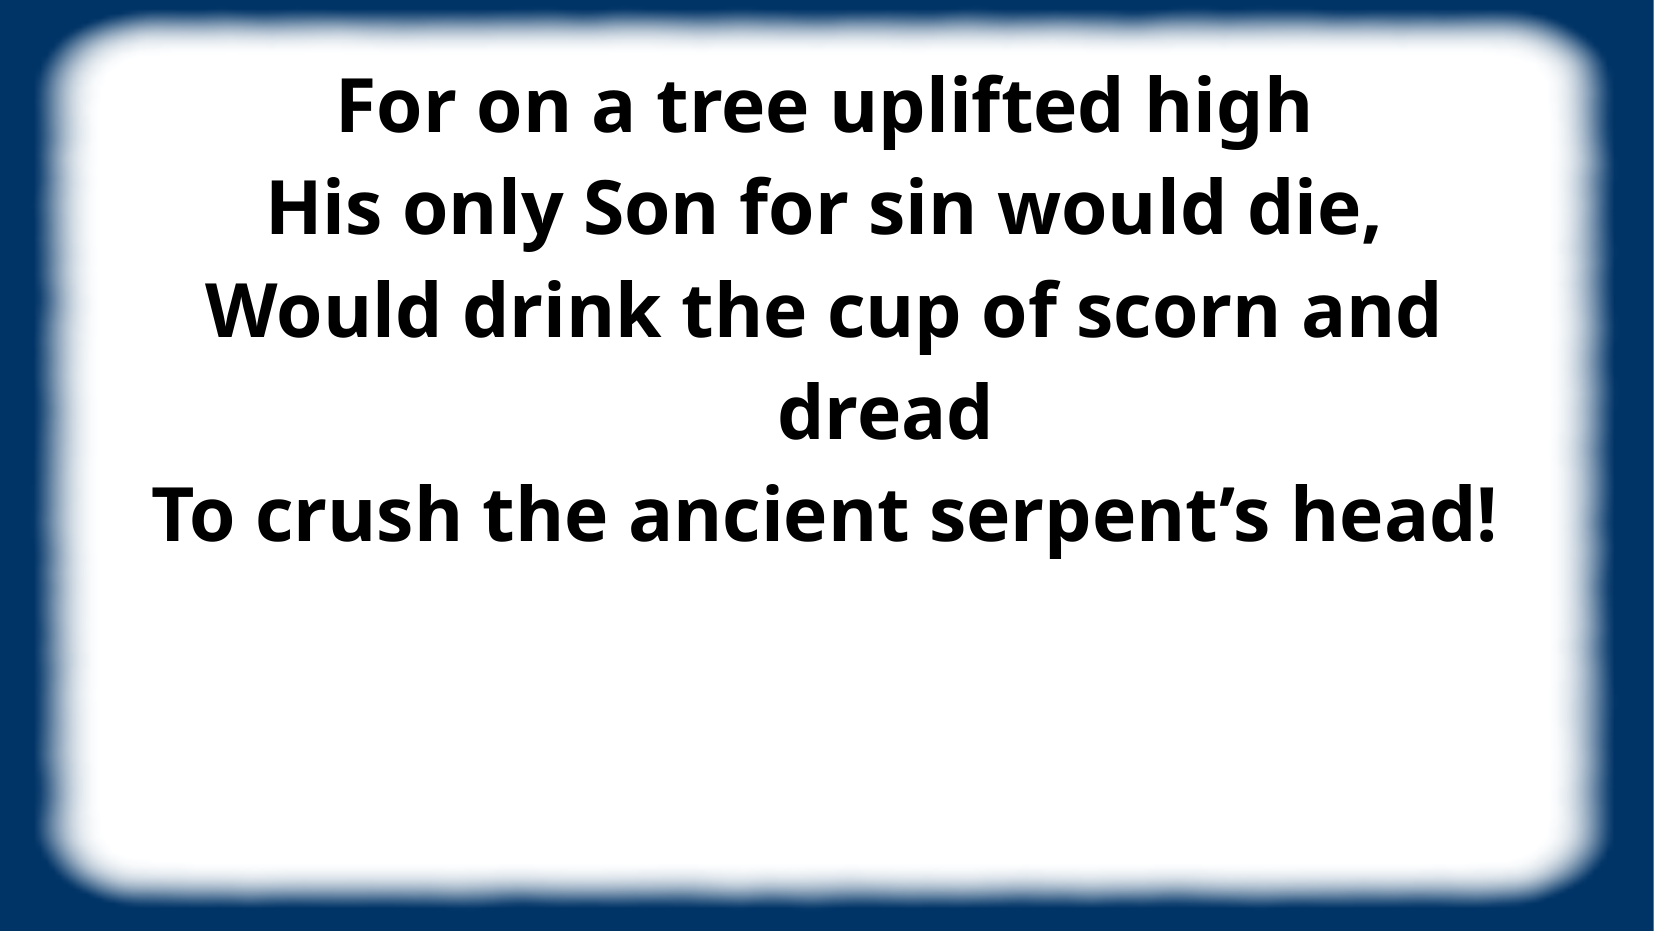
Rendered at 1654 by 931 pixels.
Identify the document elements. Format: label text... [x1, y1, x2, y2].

text_box For on a tree uplifted high His only Son for sin would die, Would drink the cup of scorn and dread To crush the ancient serpent’s head! [90, 45, 1561, 460]
picture [0, 0, 1654, 931]
